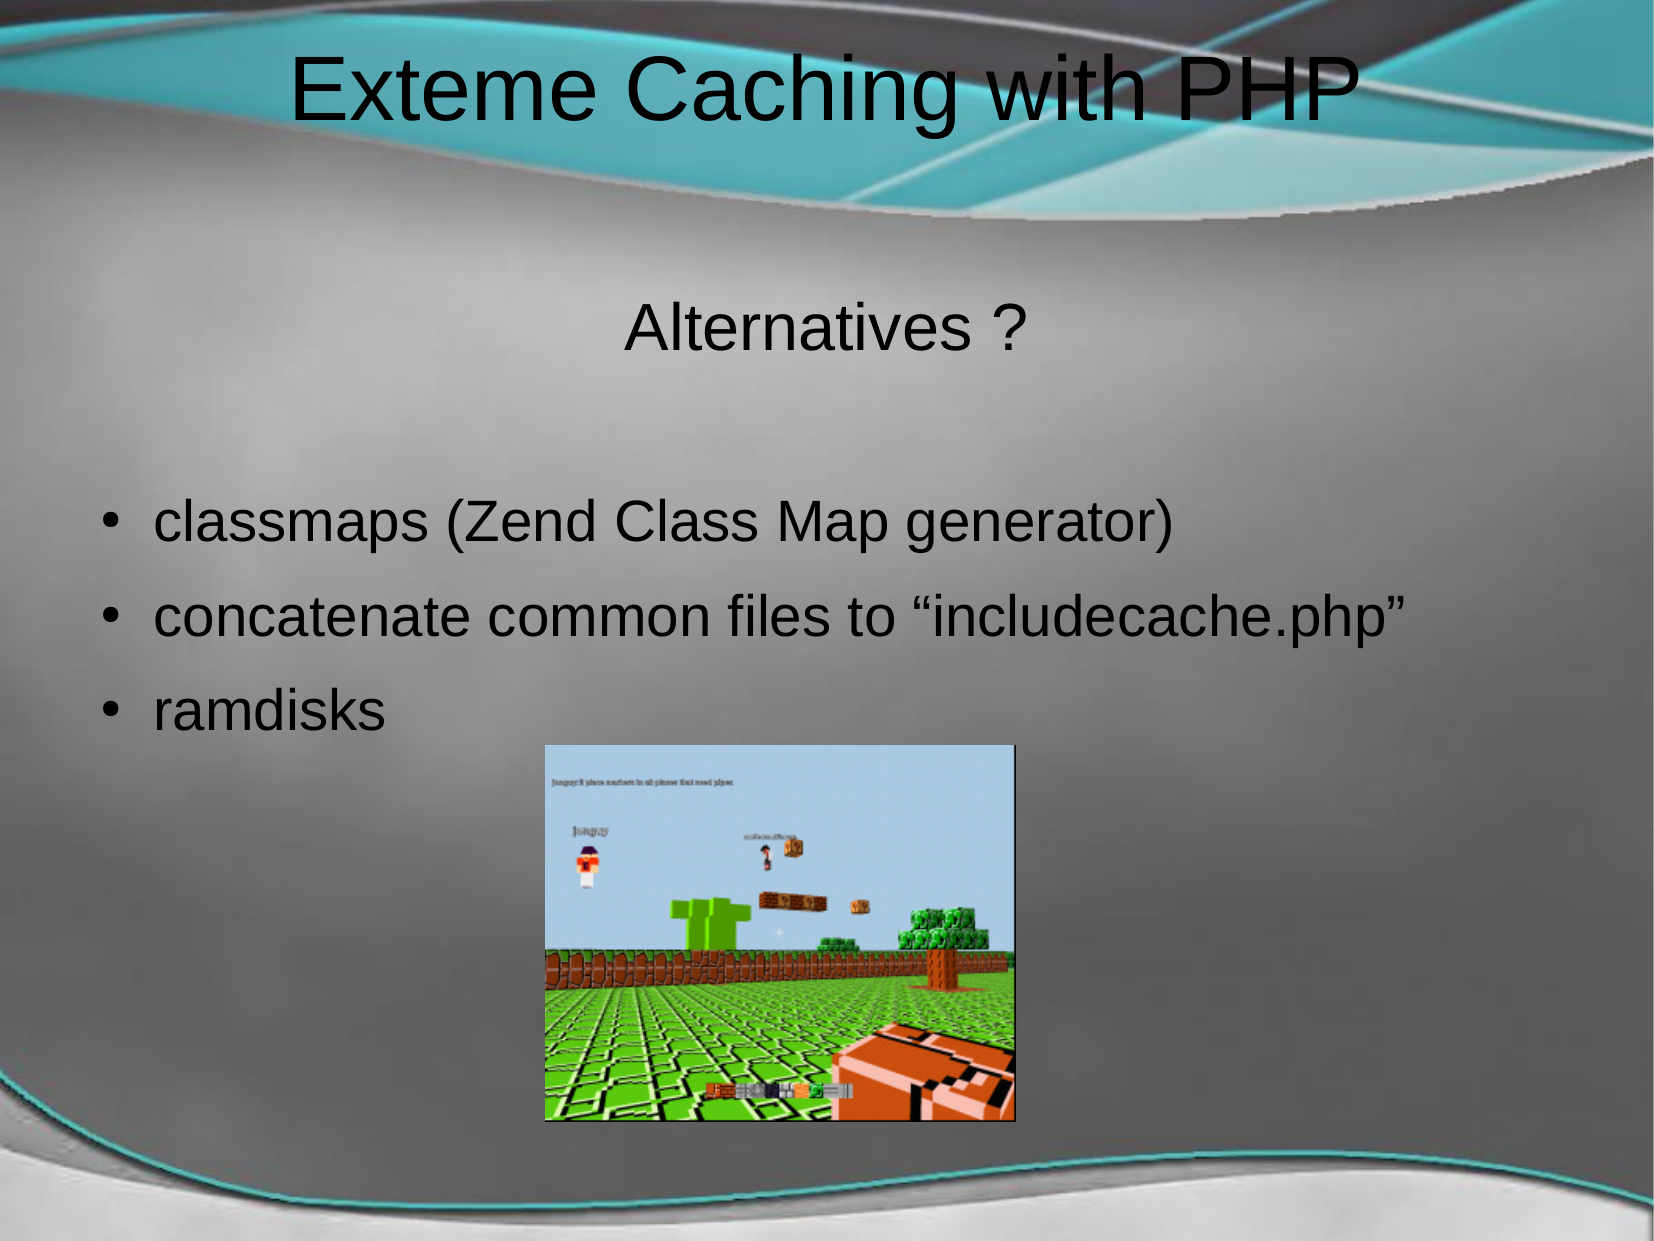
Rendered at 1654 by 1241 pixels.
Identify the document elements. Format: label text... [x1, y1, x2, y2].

picture [0, 178, 1654, 1241]
title Exteme Caching with PHP [0, 0, 1654, 178]
list Alternatives ? classmaps (Zend Class Map generator) concatenate common files to “includecache.php” ramdisks [82, 290, 1571, 1010]
